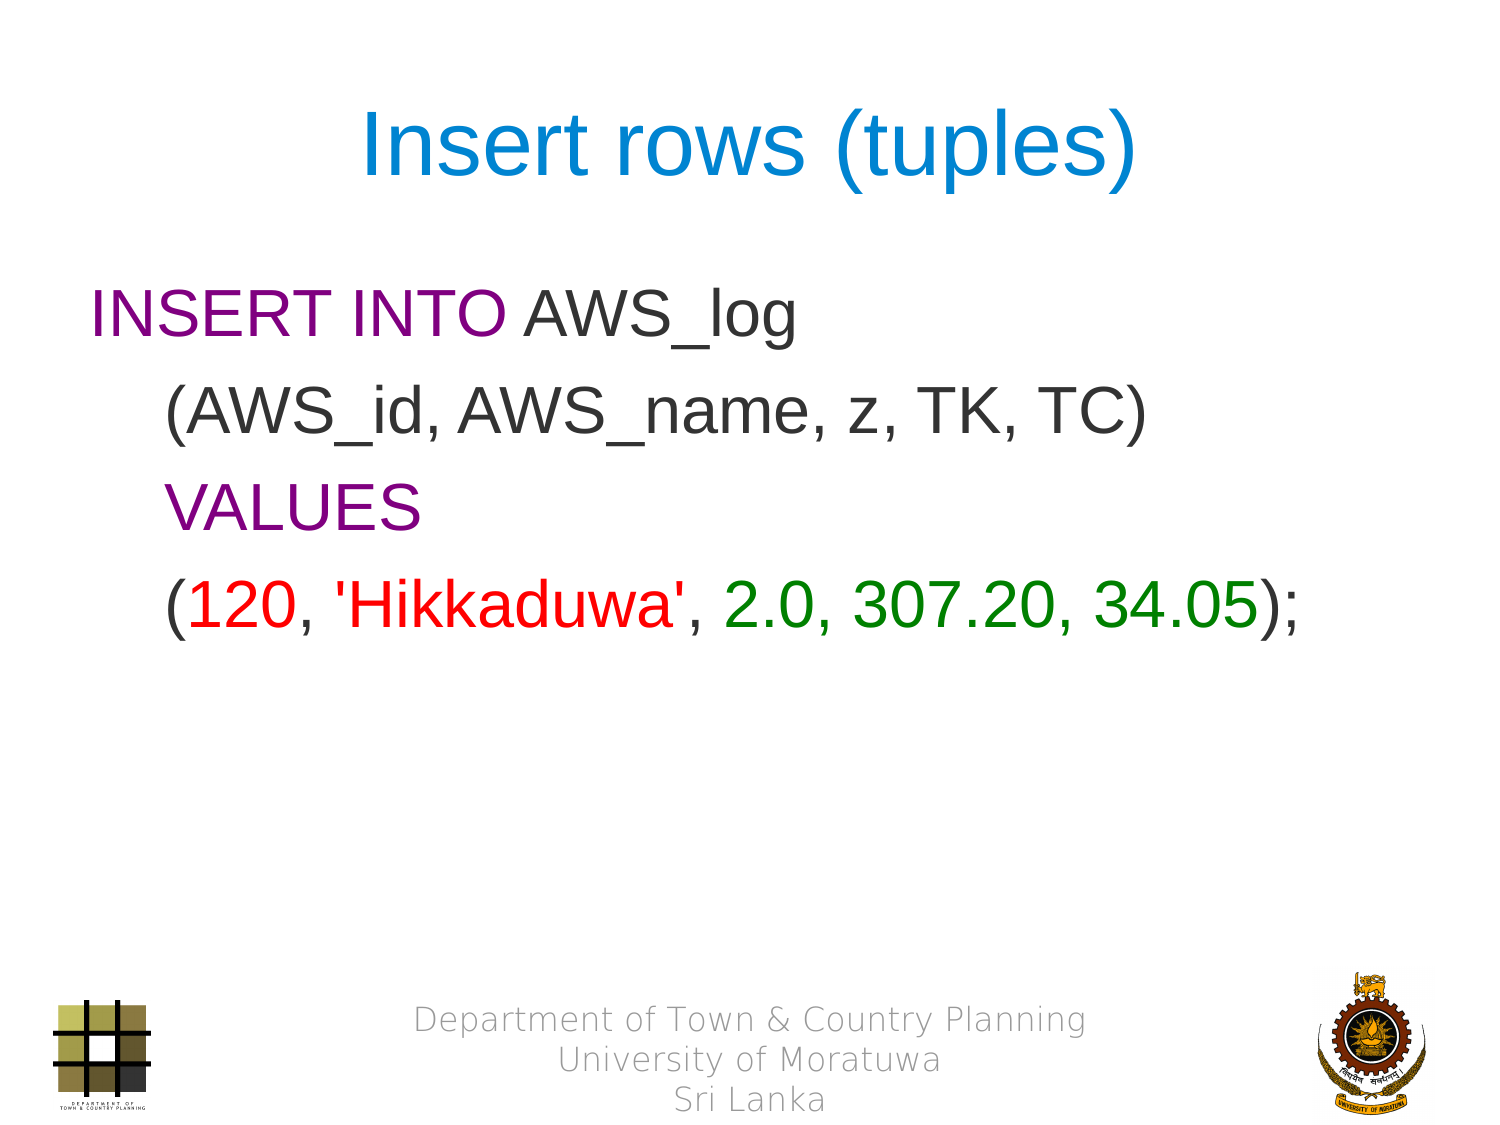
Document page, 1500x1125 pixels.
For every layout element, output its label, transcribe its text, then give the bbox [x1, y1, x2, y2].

picture [53, 1000, 151, 1110]
picture [1312, 966, 1435, 1125]
list INSERT INTO AWS_log (AWS_id, AWS_name, z, TK, TC) VALUES (120, 'Hikkaduwa', 2.0, 307.20, 34.05); [75, 262, 1426, 916]
title Insert rows (tuples) [75, 45, 1426, 233]
